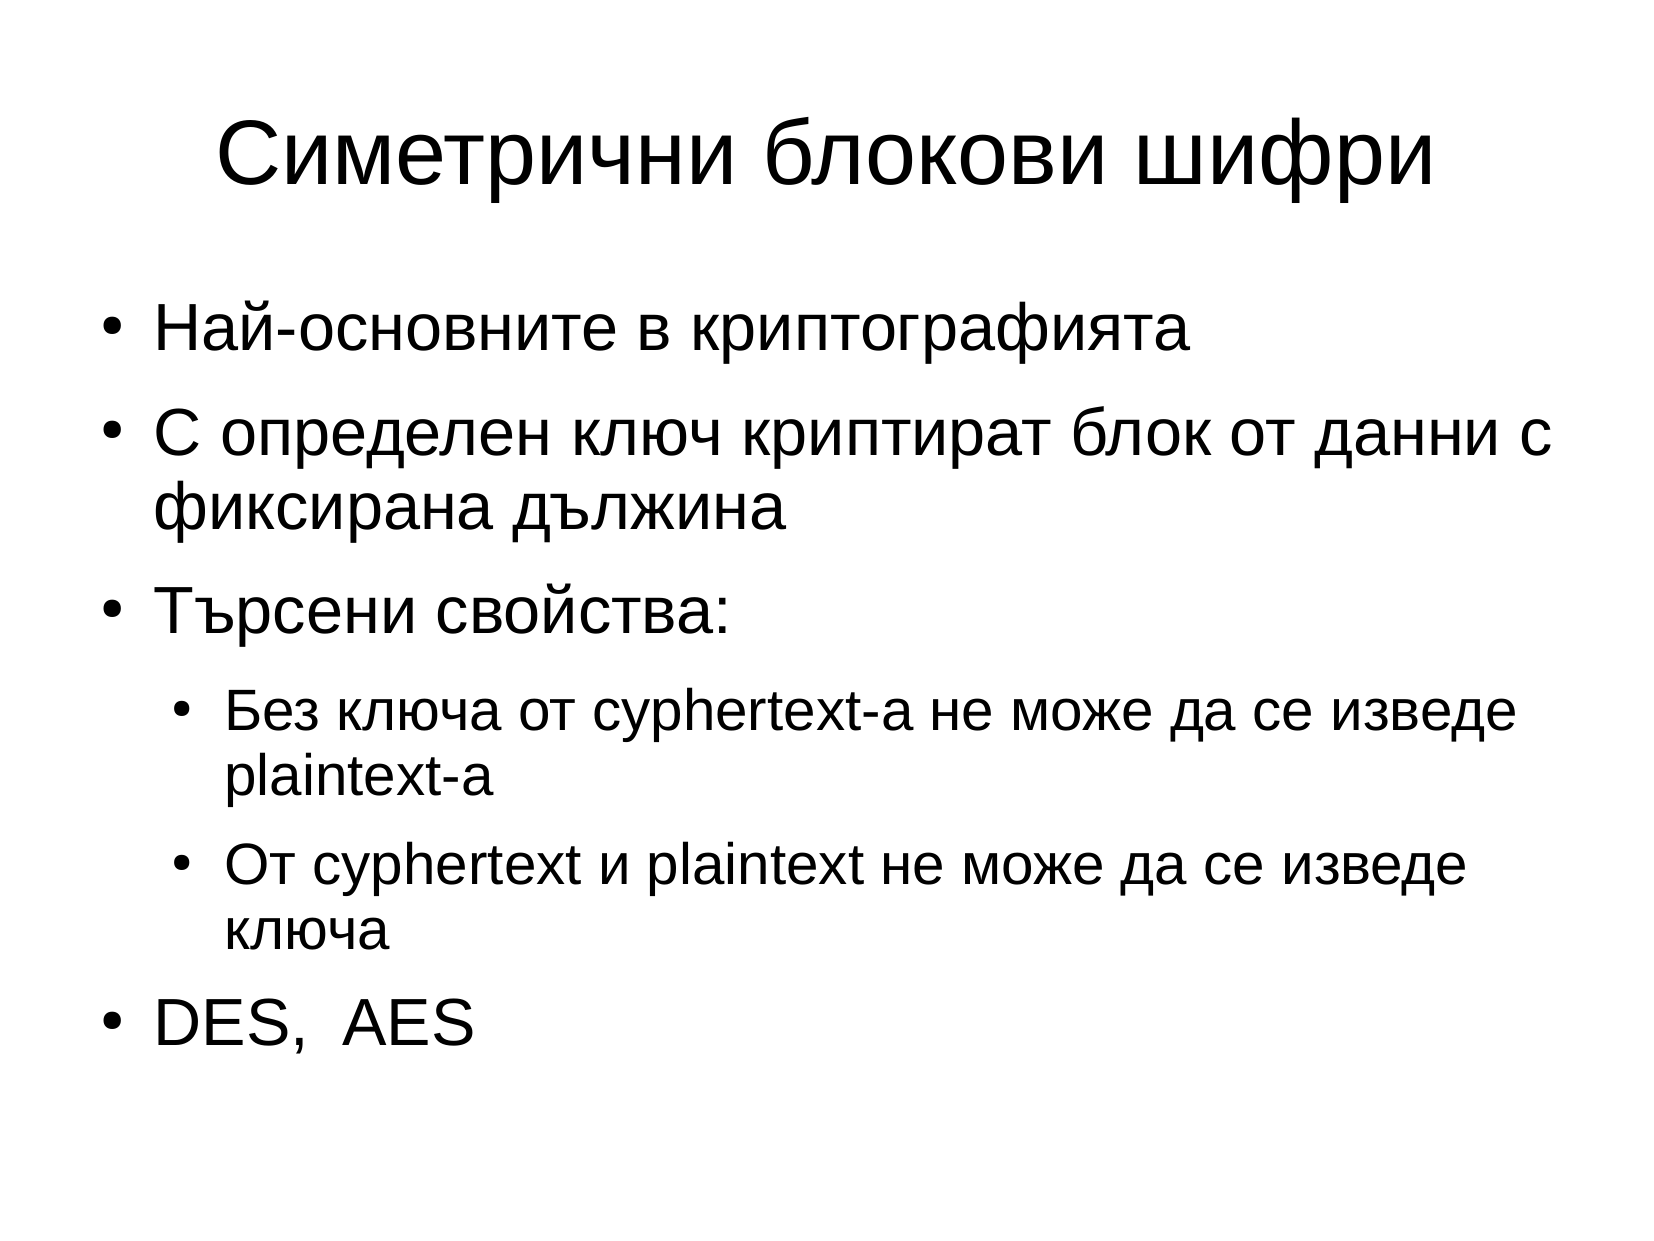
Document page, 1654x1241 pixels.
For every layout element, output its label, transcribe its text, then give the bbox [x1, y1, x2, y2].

list Най-основните в криптографията С определен ключ криптират блок от данни с фиксирана дължина Търсени свойства: Без ключа от cyphertext-а не може да се изведе plaintext-а От cyphertext и plaintext не може да се изведе ключа DES, AES [82, 290, 1571, 1109]
title Симетрични блокови шифри [82, 56, 1571, 250]
